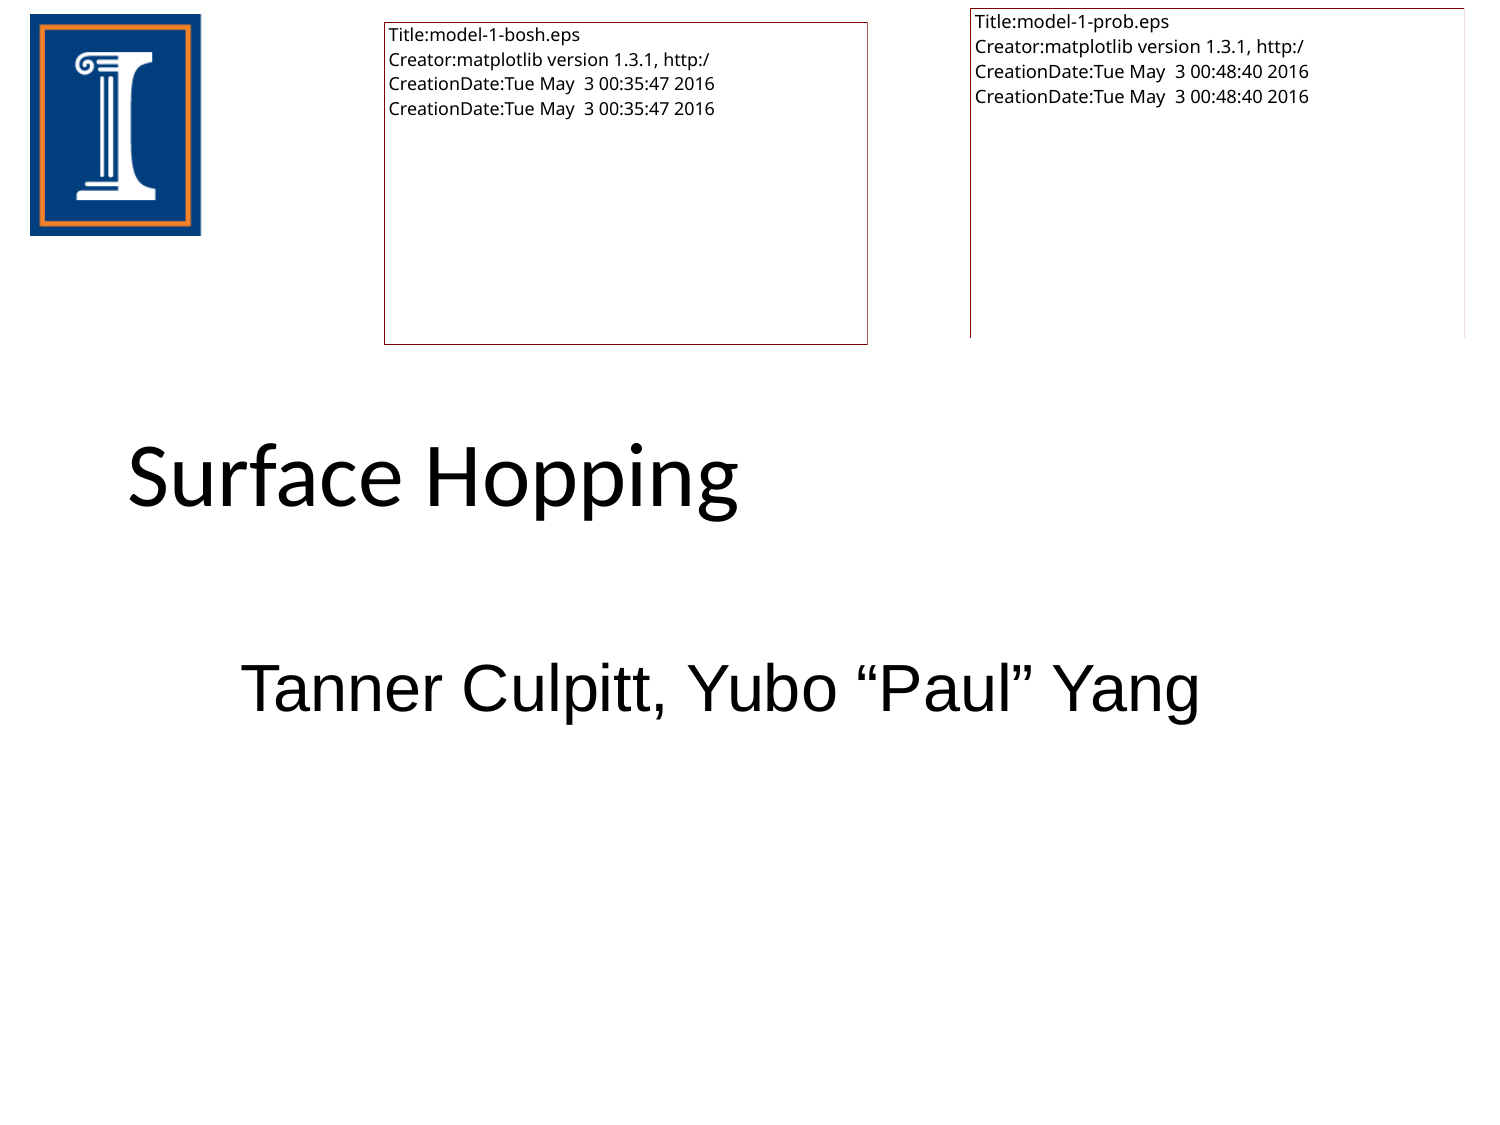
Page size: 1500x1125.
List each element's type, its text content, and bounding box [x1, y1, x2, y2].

picture [969, 7, 1465, 338]
title Surface Hopping [112, 349, 1388, 591]
subtitle Tanner Culpitt, Yubo “Paul” Yang [225, 637, 1275, 925]
picture [30, 14, 203, 236]
picture [383, 20, 868, 345]
